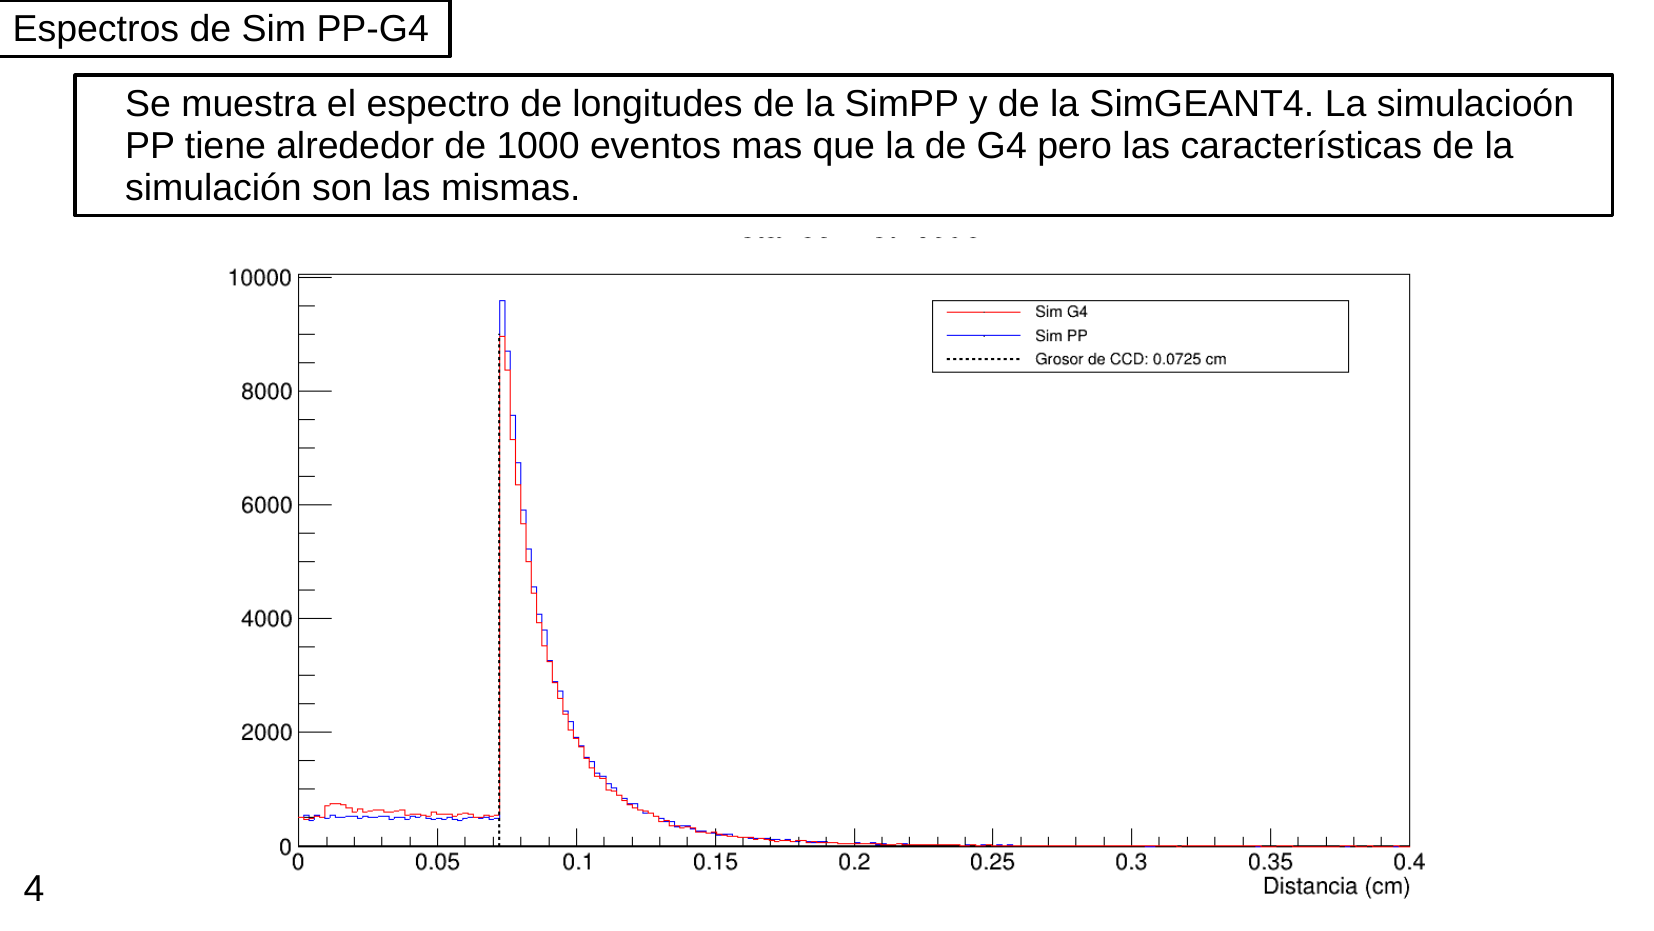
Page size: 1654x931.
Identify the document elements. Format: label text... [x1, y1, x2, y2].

text_box Espectros de Sim PP-G4 [0, 0, 451, 57]
text_box Se muestra el espectro de longitudes de la SimPP y de la SimGEANT4. La simulacioón PP tiene alrededor de 1000 eventos mas que la de G4 pero las características de la simulación son las mismas. [75, 75, 1613, 216]
text_box <number> [8, 860, 638, 931]
picture [218, 237, 1426, 901]
